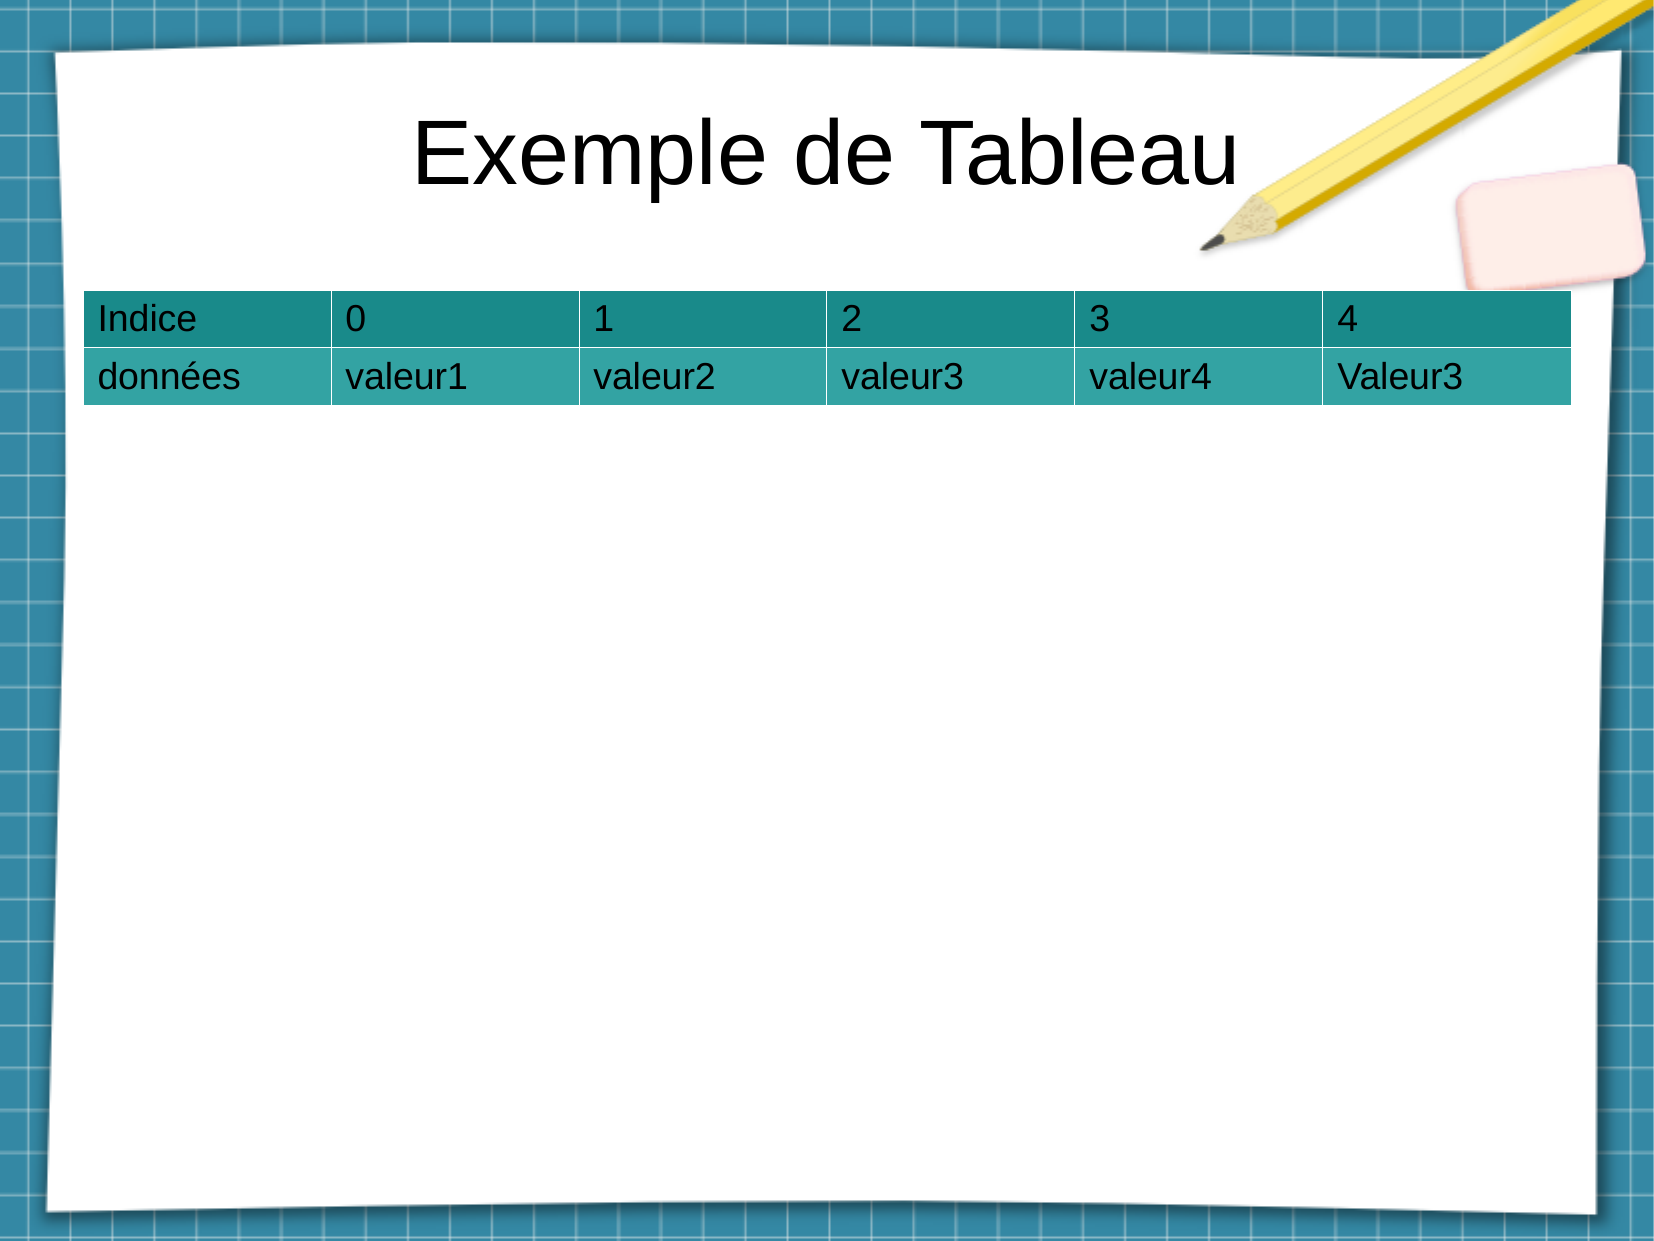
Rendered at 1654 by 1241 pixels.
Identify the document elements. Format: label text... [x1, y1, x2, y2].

table_cell Valeur3 [1323, 348, 1571, 405]
table_header 4 [1323, 291, 1571, 347]
table_header 3 [1075, 291, 1322, 347]
table_cell données [84, 348, 331, 405]
table_header 1 [580, 291, 826, 347]
table_cell valeur4 [1075, 348, 1322, 405]
table_cell valeur2 [580, 348, 826, 405]
title Exemple de Tableau [82, 49, 1571, 257]
table_header 0 [332, 291, 579, 347]
picture [0, 0, 1654, 1241]
table_cell valeur1 [332, 348, 579, 405]
table_header 2 [827, 291, 1074, 347]
table_header Indice [84, 291, 331, 347]
table_cell valeur3 [827, 348, 1074, 405]
